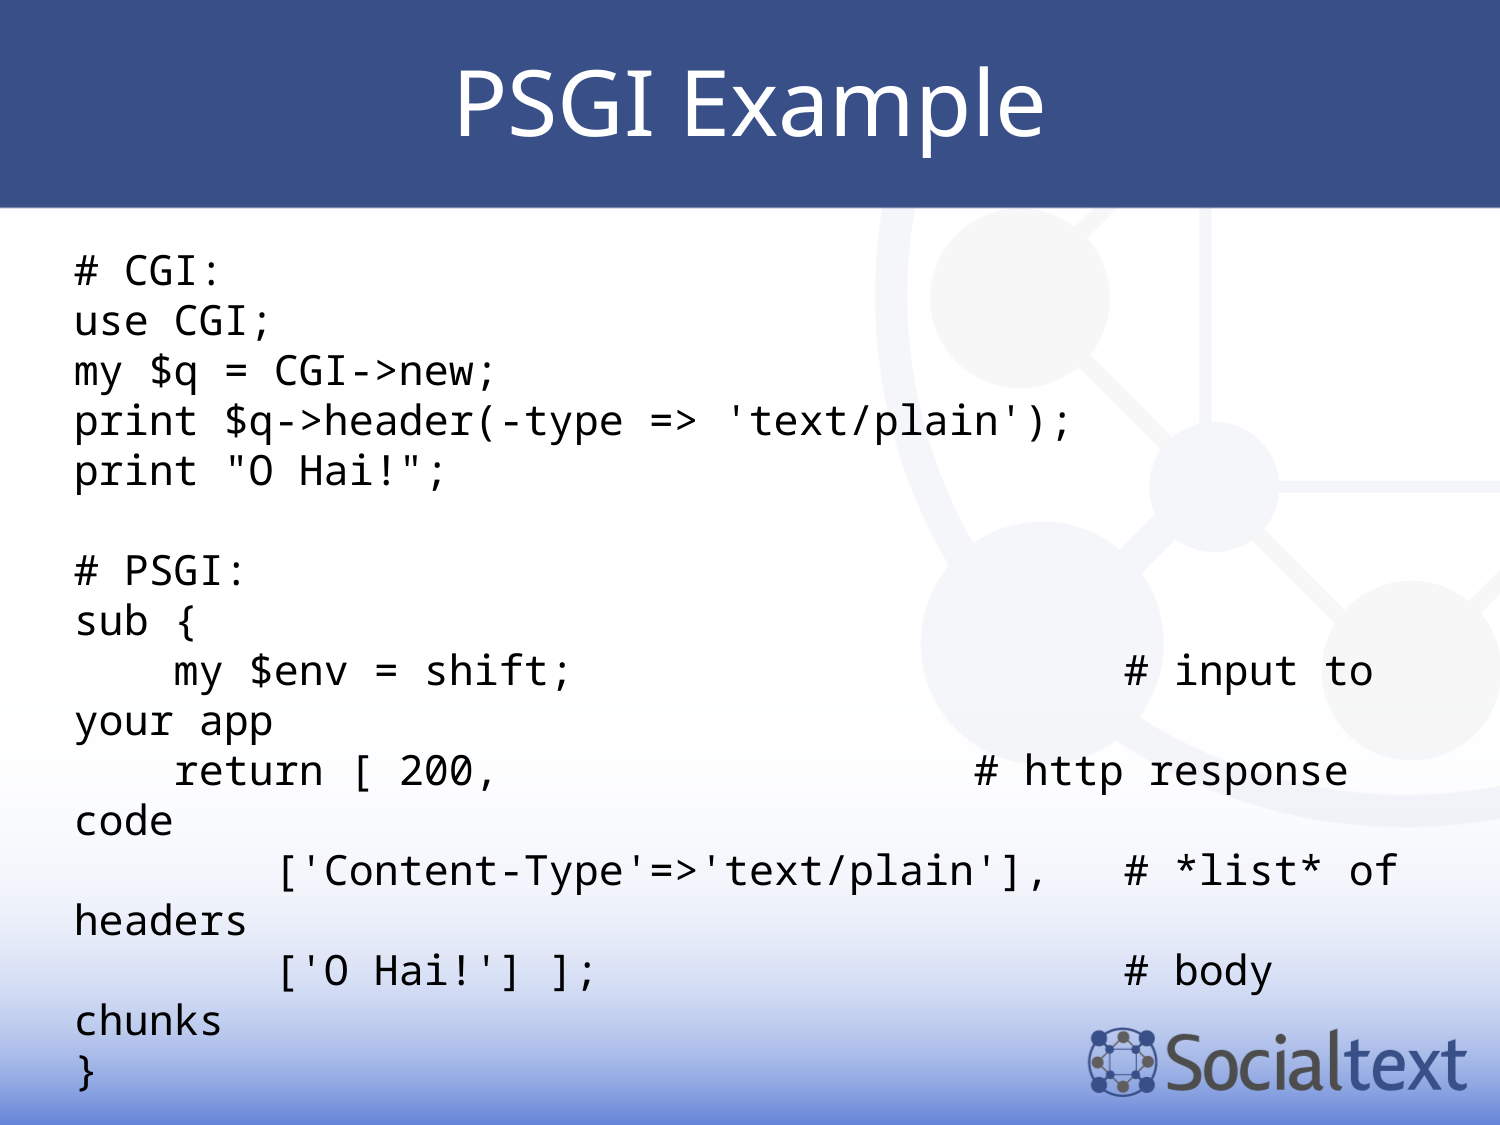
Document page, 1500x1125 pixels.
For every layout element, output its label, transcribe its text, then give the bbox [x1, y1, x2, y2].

title PSGI Example [12, 0, 1488, 214]
text_box # CGI: use CGI; my $q = CGI->new; print $q->header(-type => 'text/plain'); print "O Hai!"; # PSGI: sub { my $env = shift; # input to your app return [ 200, # http response code ['Content-Type'=>'text/plain'], # *list* of headers ['O Hai!'] ]; # body chunks } [59, 236, 1447, 1034]
picture [0, 0, 1500, 1125]
